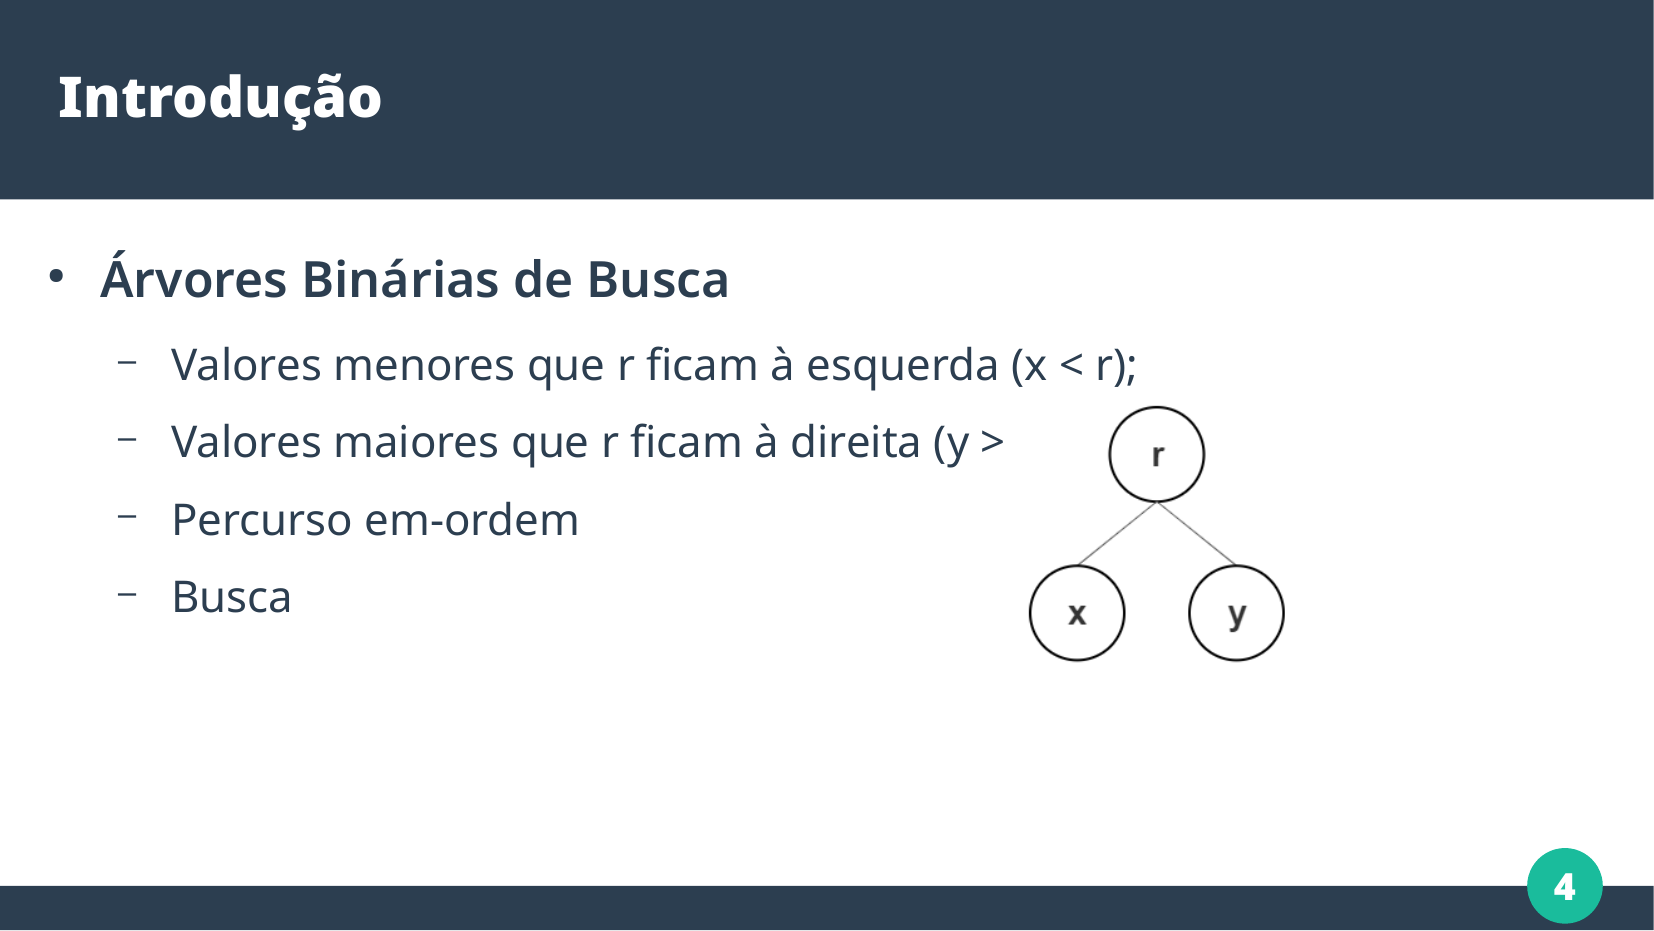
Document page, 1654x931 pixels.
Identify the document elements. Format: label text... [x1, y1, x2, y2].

list Árvores Binárias de Busca Valores menores que r ficam à esquerda (x < r); Valores maiores que r ficam à direita (y > r); Percurso em-ordem Busca [29, 243, 1565, 864]
picture [1014, 391, 1300, 739]
title Introdução [59, 37, 1595, 156]
